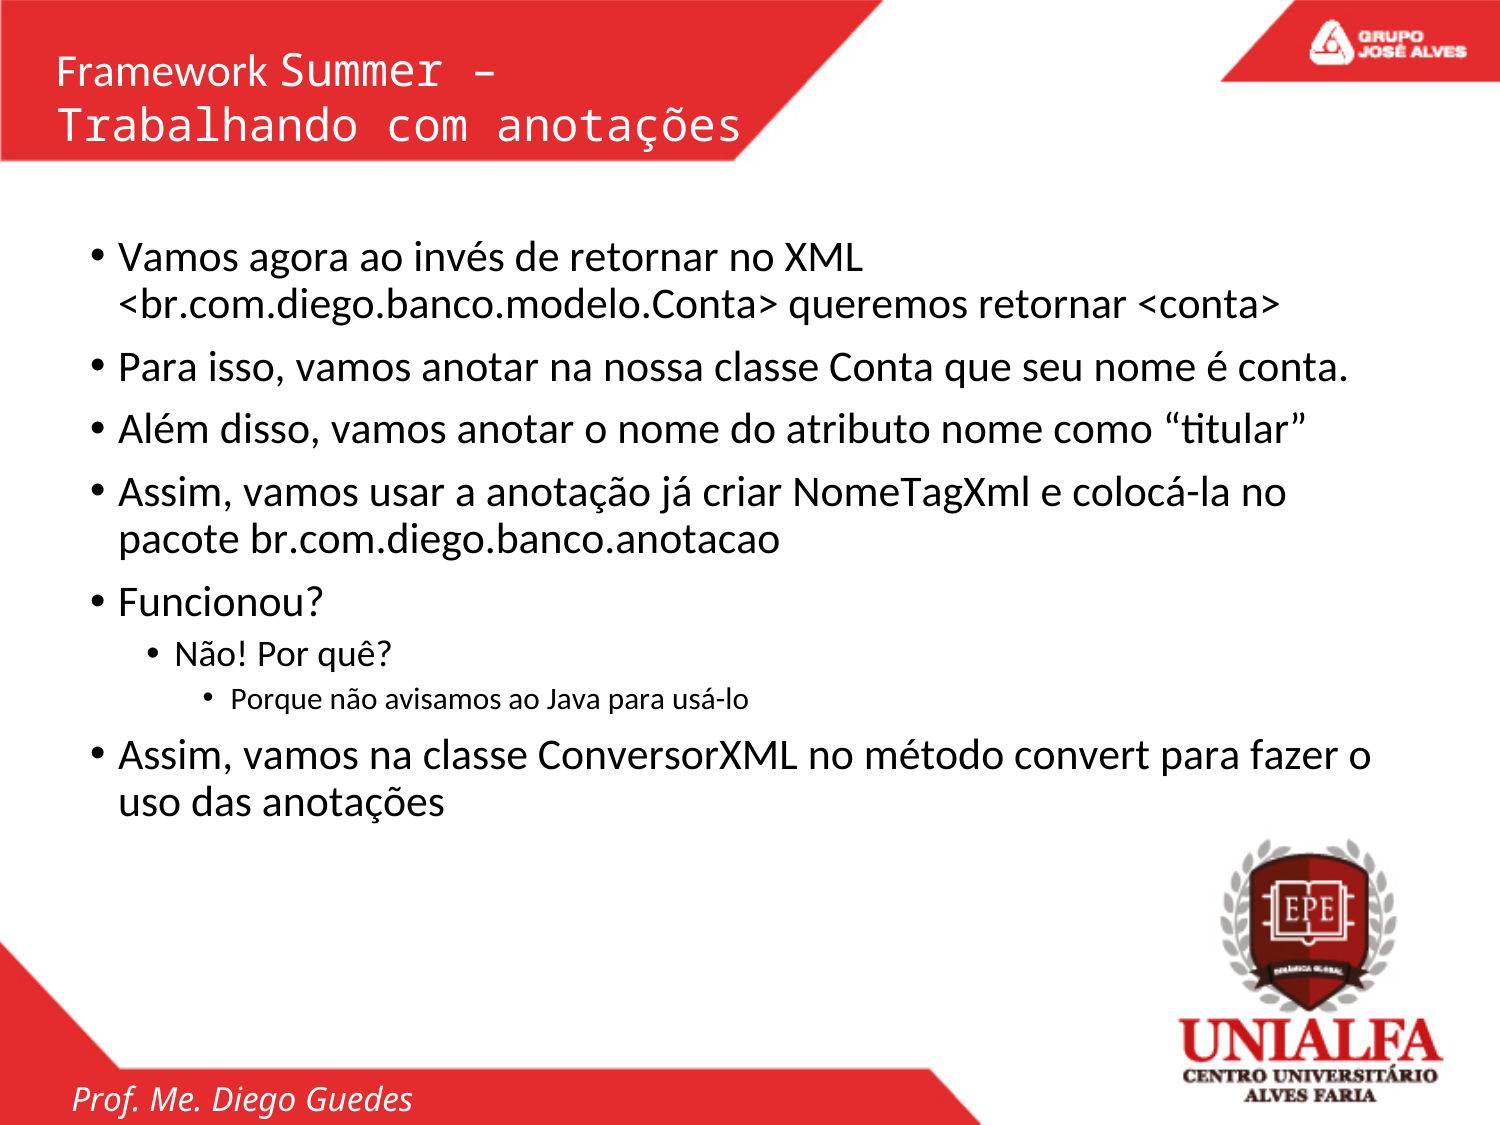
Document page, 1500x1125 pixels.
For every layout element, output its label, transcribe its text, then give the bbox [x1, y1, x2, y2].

picture [0, 0, 1500, 1125]
text_box Prof. Me. Diego Guedes [56, 1070, 711, 1125]
list Vamos agora ao invés de retornar no XML <br.com.diego.banco.modelo.Conta> queremos retornar <conta> Para isso, vamos anotar na nossa classe Conta que seu nome é conta. Além disso, vamos anotar o nome do atributo nome como “titular” Assim, vamos usar a anotação já criar NomeTagXml e colocá-la no pacote br.com.diego.banco.anotacao Funcionou? Não! Por quê? Porque não avisamos ao Java para usá-lo Assim, vamos na classe ConversorXML no método convert para fazer o uso das anotações [75, 225, 1426, 933]
text_box Framework Summer – Trabalhando com anotações [41, 32, 771, 158]
